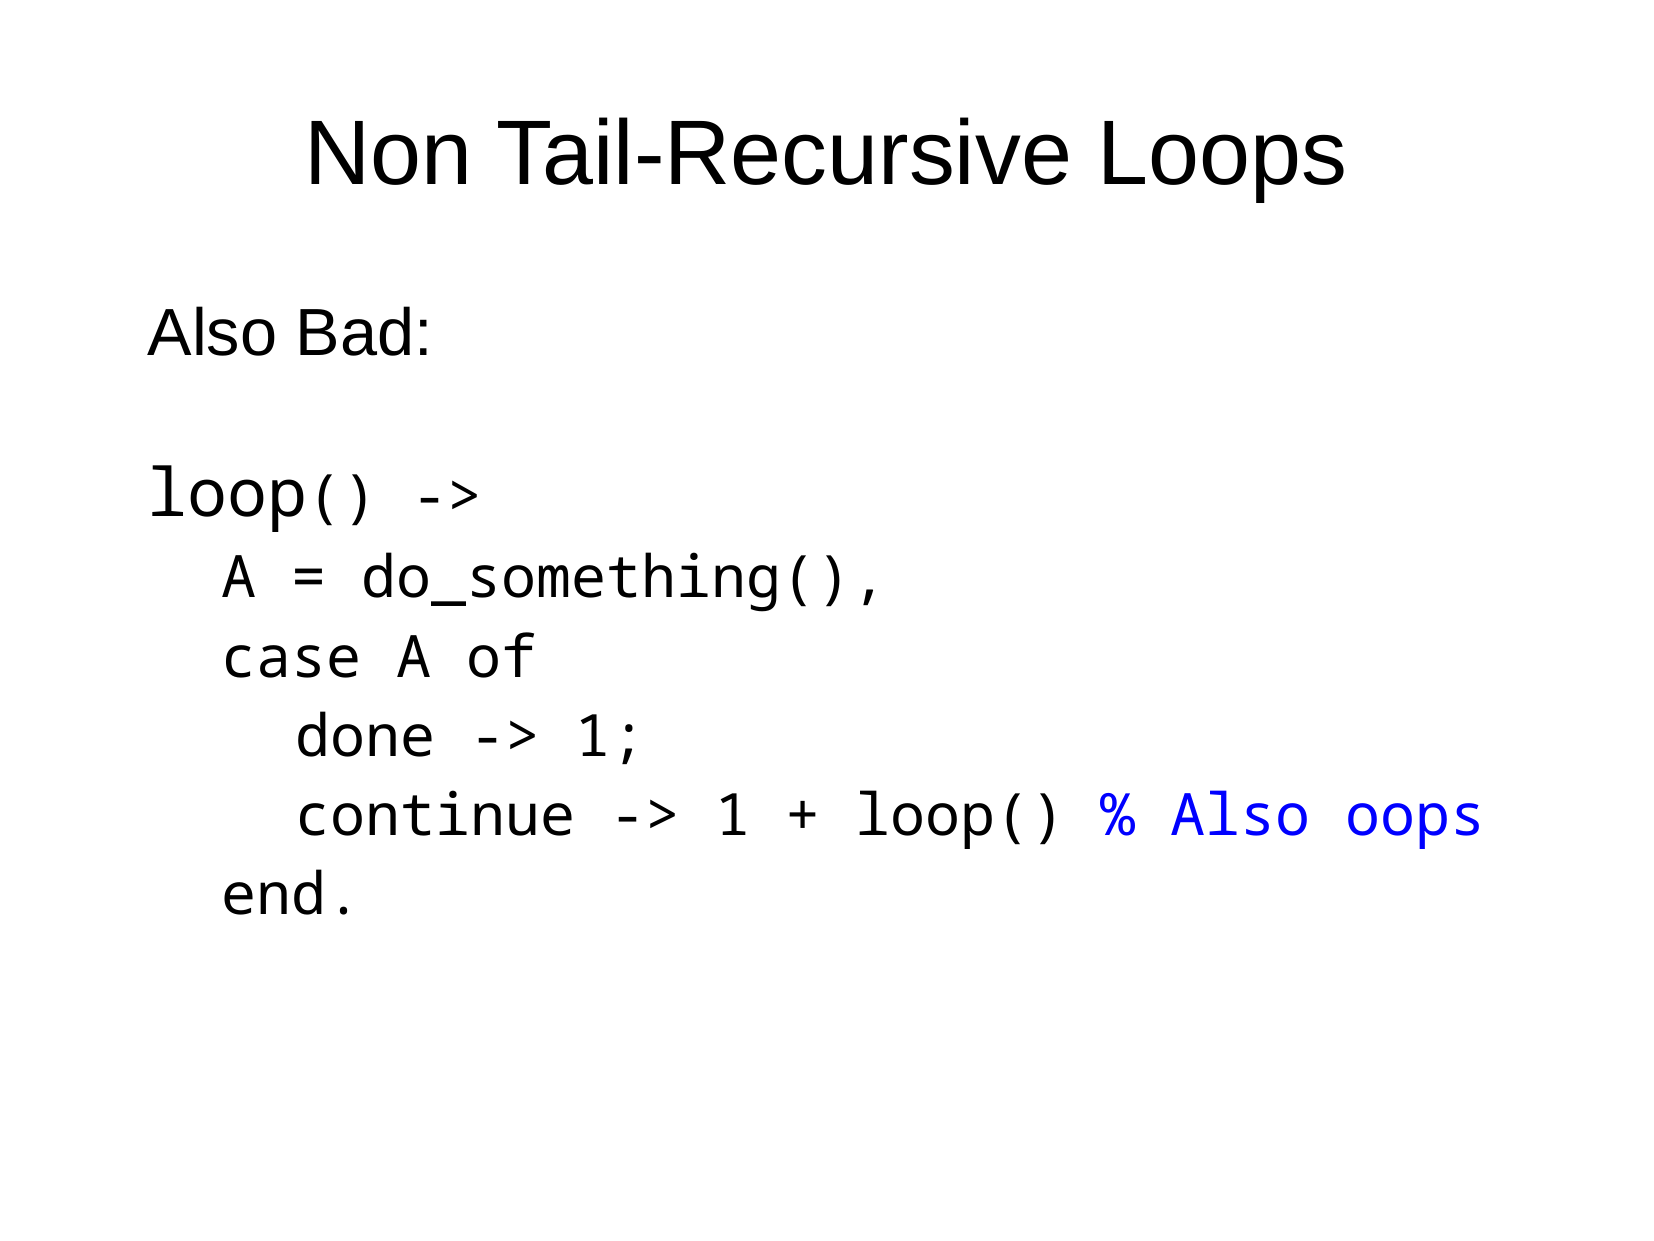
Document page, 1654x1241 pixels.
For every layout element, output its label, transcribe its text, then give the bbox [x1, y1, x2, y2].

title Non Tail-Recursive Loops [82, 49, 1571, 257]
list Also Bad: loop() -> A = do_something(), case A of done -> 1; continue -> 1 + loop() % Also oops end. [76, 295, 1565, 1114]
